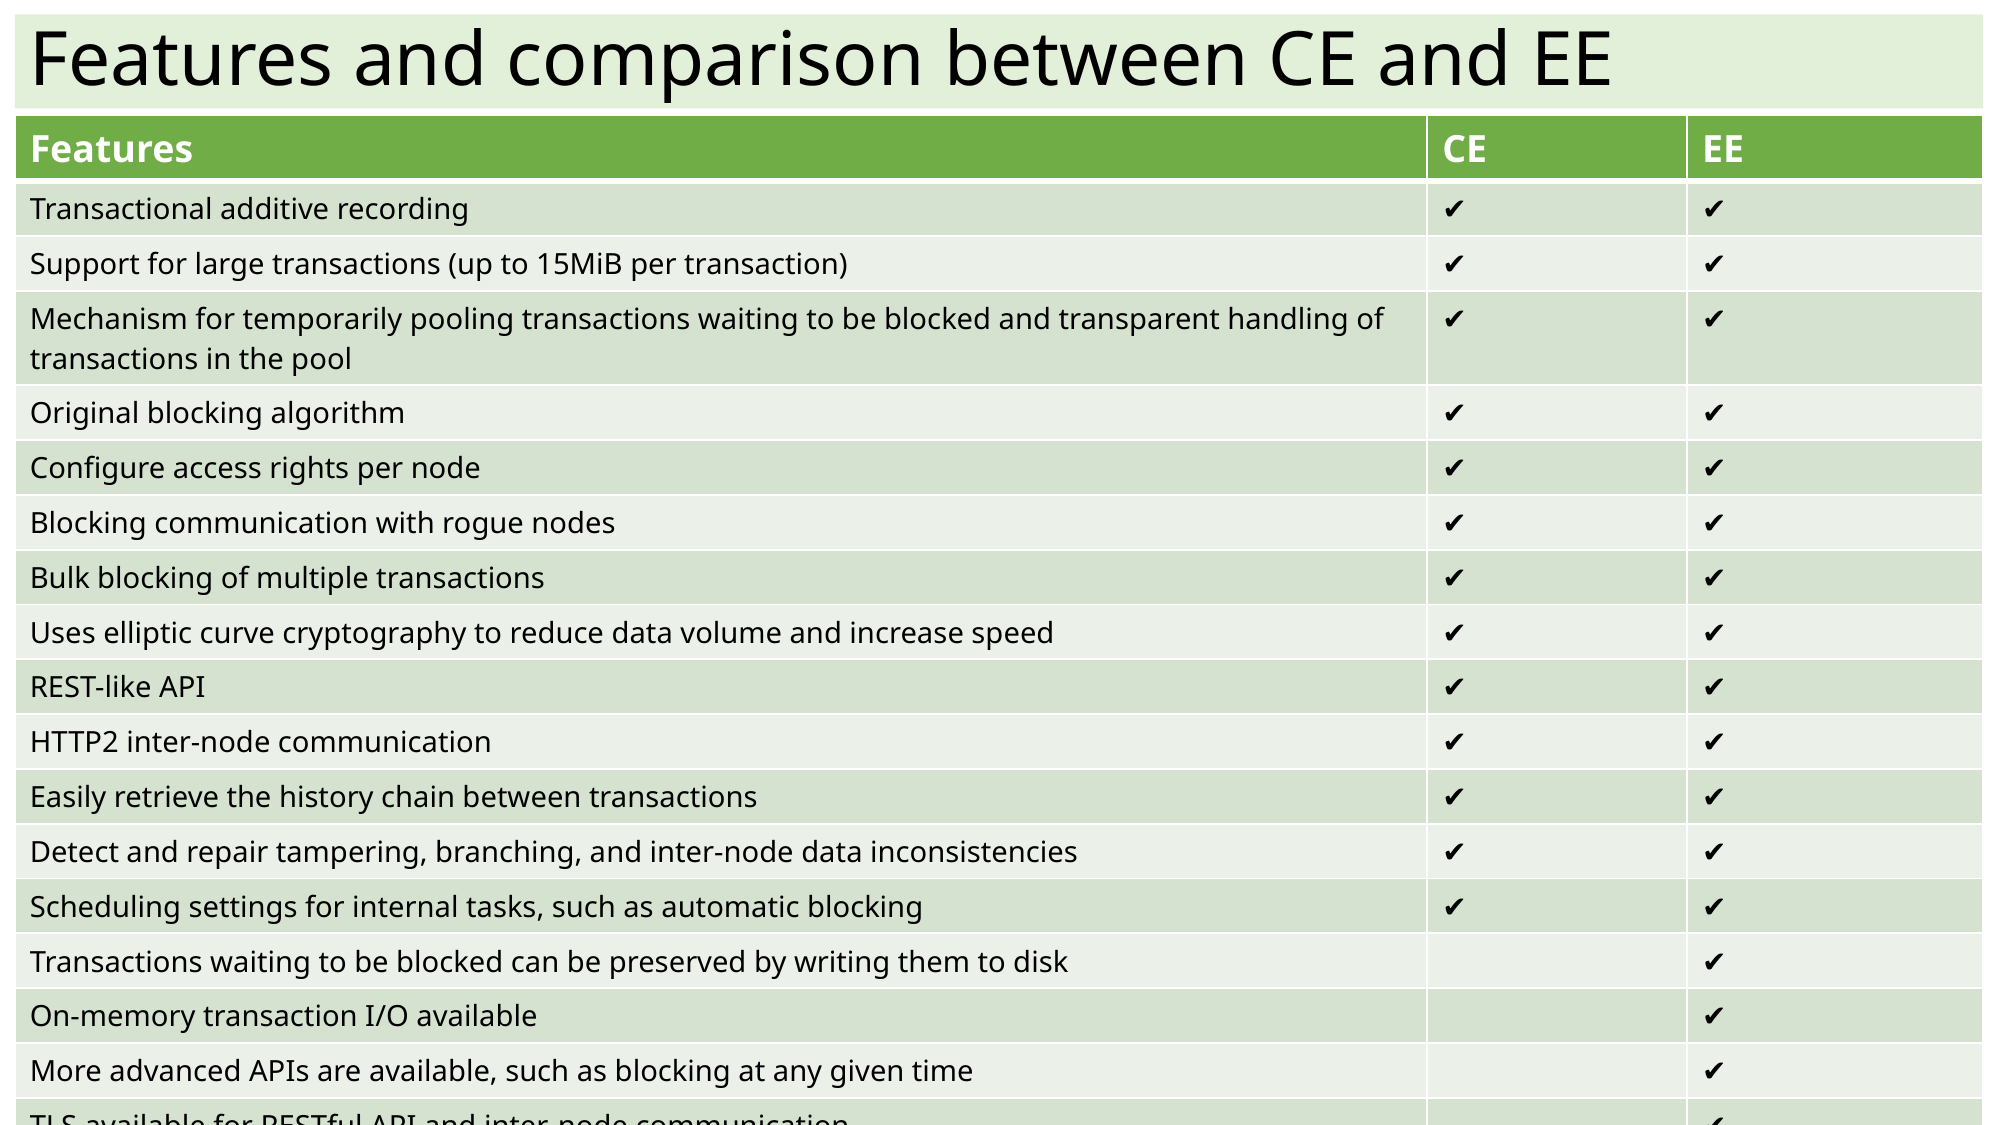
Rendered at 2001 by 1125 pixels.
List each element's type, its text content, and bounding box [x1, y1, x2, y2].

table_cell ✔ [1428, 825, 1686, 878]
table_cell [1428, 989, 1686, 1042]
table_header Features [16, 116, 1426, 178]
table_cell ✔ [1688, 1044, 1982, 1097]
table_cell ✔ [1688, 660, 1982, 713]
table_cell Transactions waiting to be blocked can be preserved by writing them to disk [16, 934, 1426, 987]
table_cell ✔ [1428, 184, 1686, 235]
table_cell TLS available for RESTful API and inter-node communication [16, 1099, 1426, 1125]
table_cell ✔ [1688, 715, 1982, 768]
table_cell ✔ [1688, 825, 1982, 878]
table_header CE [1428, 116, 1686, 178]
table_cell ✔ [1688, 770, 1982, 823]
table_cell [1428, 934, 1686, 987]
table_cell HTTP2 inter-node communication [16, 715, 1426, 768]
table_cell [1428, 1044, 1686, 1097]
table_cell ✔ [1688, 386, 1982, 439]
table_cell Original blocking algorithm [16, 386, 1426, 439]
table_header EE [1688, 116, 1982, 178]
table_cell ✔ [1688, 441, 1982, 494]
table_cell ✔ [1688, 605, 1982, 658]
table_cell ✔ [1428, 237, 1686, 290]
table_cell ✔ [1428, 496, 1686, 549]
table_cell Configure access rights per node [16, 441, 1426, 494]
table_cell ✔ [1428, 605, 1686, 658]
table_cell Support for large transactions (up to 15MiB per transaction) [16, 237, 1426, 290]
table_cell Transactional additive recording [16, 184, 1426, 235]
table_cell ✔ [1428, 441, 1686, 494]
table_cell ✔ [1428, 660, 1686, 713]
table_cell REST-like API [16, 660, 1426, 713]
table_cell Scheduling settings for internal tasks, such as automatic blocking [16, 879, 1426, 932]
table_cell ✔ [1428, 770, 1686, 823]
text_box Features and comparison between CE and EE [14, 14, 1983, 109]
table_cell Bulk blocking of multiple transactions [16, 551, 1426, 604]
table_cell More advanced APIs are available, such as blocking at any given time [16, 1044, 1426, 1097]
table_cell ✔ [1688, 879, 1982, 932]
table_cell ✔ [1688, 551, 1982, 604]
table_cell Detect and repair tampering, branching, and inter-node data inconsistencies [16, 825, 1426, 878]
table_cell ✔ [1428, 879, 1686, 932]
table_cell ✔ [1688, 496, 1982, 549]
table_cell Uses elliptic curve cryptography to reduce data volume and increase speed [16, 605, 1426, 658]
table_cell ✔ [1688, 934, 1982, 987]
table_cell ✔ [1688, 292, 1982, 384]
table_cell ✔ [1688, 1099, 1982, 1125]
table_cell ✔ [1688, 184, 1982, 235]
table_cell ✔ [1428, 292, 1686, 384]
table_cell ✔ [1428, 551, 1686, 604]
table_cell Blocking communication with rogue nodes [16, 496, 1426, 549]
table_cell ✔ [1428, 715, 1686, 768]
table_cell ✔ [1688, 237, 1982, 290]
table_cell ✔ [1688, 989, 1982, 1042]
table_cell [1428, 1099, 1686, 1125]
table_cell On-memory transaction I/O available [16, 989, 1426, 1042]
table_cell Easily retrieve the history chain between transactions [16, 770, 1426, 823]
table_cell Mechanism for temporarily pooling transactions waiting to be blocked and transparent handling of transactions in the pool [16, 292, 1426, 384]
table_cell ✔ [1428, 386, 1686, 439]
